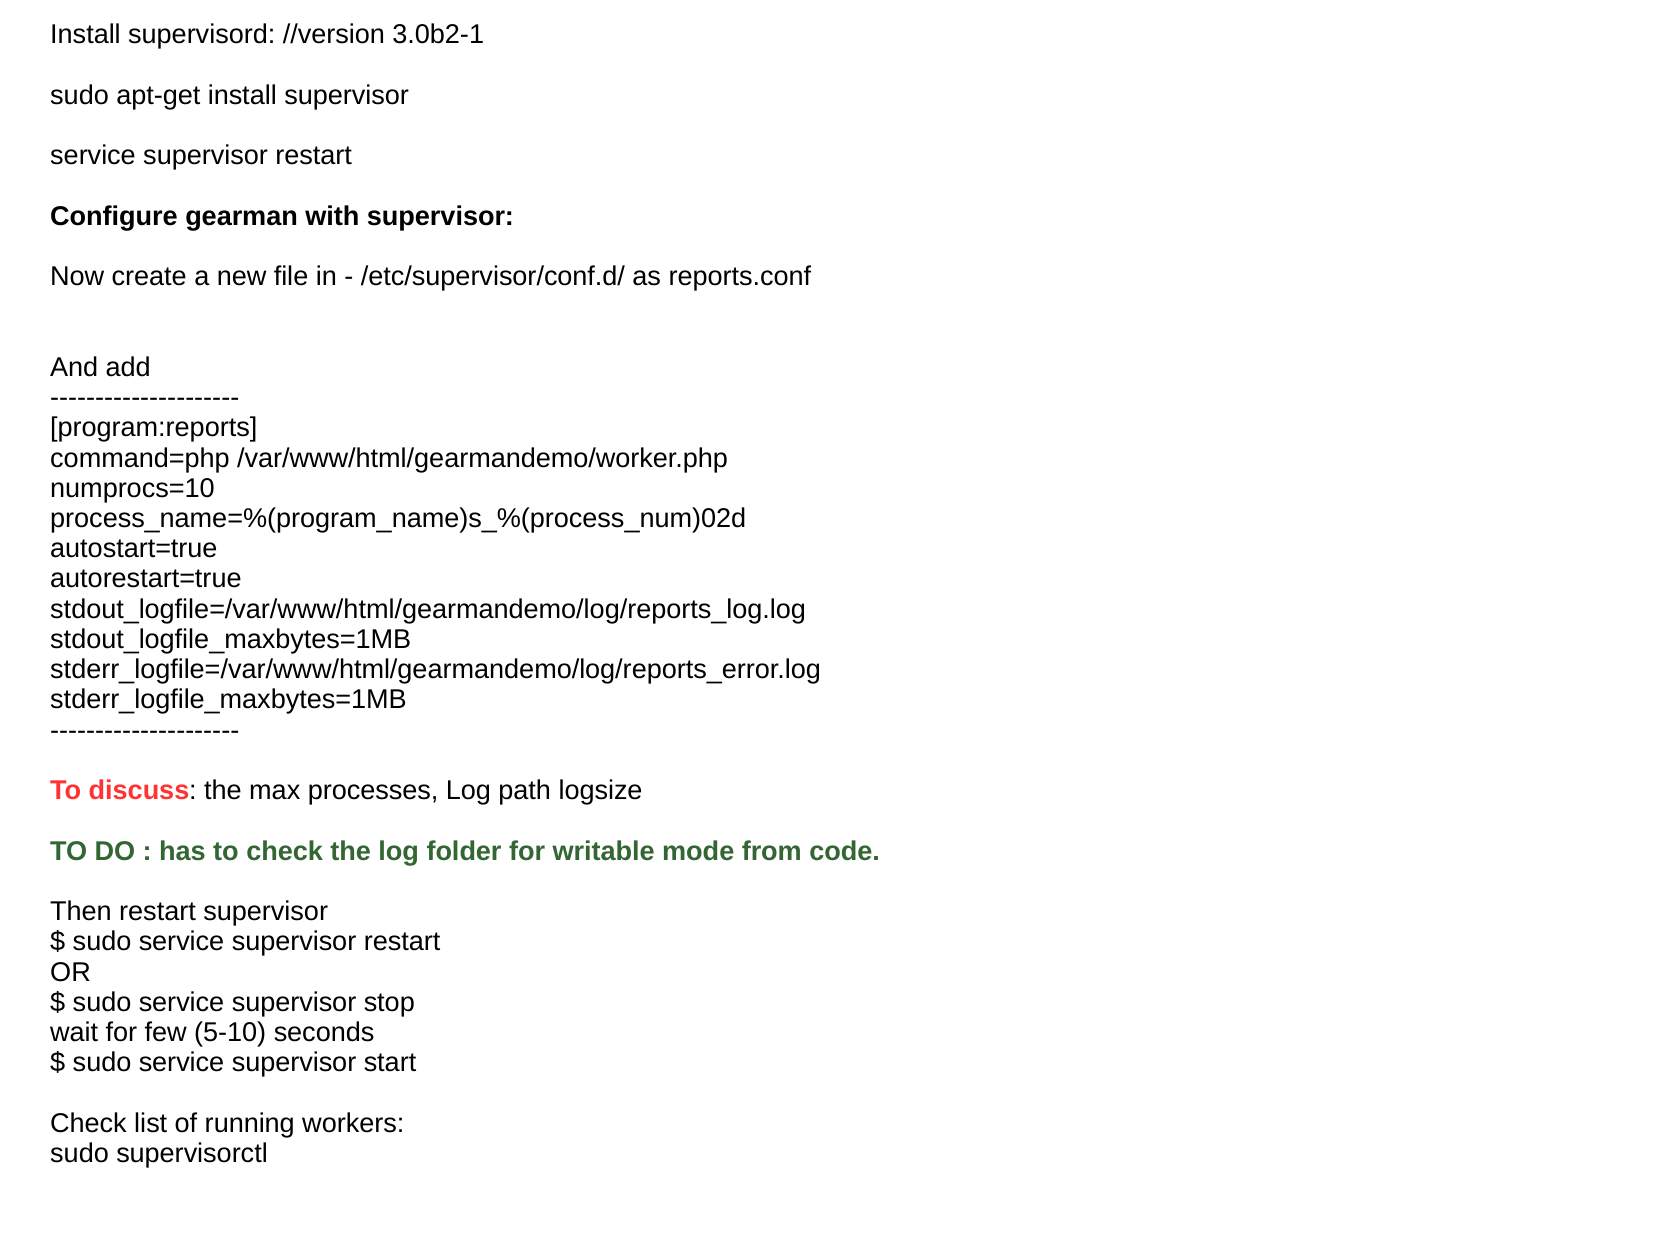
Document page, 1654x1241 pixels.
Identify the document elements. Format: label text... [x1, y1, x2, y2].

text_box Install supervisord: //version 3.0b2-1 sudo apt-get install supervisor service supervisor restart Configure gearman with supervisor: Now create a new file in - /etc/supervisor/conf.d/ as reports.conf And add --------------------- [program:reports] command=php /var/www/html/gearmandemo/worker.php numprocs=10 process_name=%(program_name)s_%(process_num)02d autostart=true autorestart=true stdout_logfile=/var/www/html/gearmandemo/log/reports_log.log stdout_logfile_maxbytes=1MB stderr_logfile=/var/www/html/gearmandemo/log/reports_error.log stderr_logfile_maxbytes=1MB --------------------- To discuss: the max processes, Log path logsize TO DO : has to check the log folder for writable mode from code. Then restart supervisor $ sudo service supervisor restart OR $ sudo service supervisor stop wait for few (5-10) seconds $ sudo service supervisor start Check list of running workers: sudo supervisorctl [35, 11, 1645, 1237]
